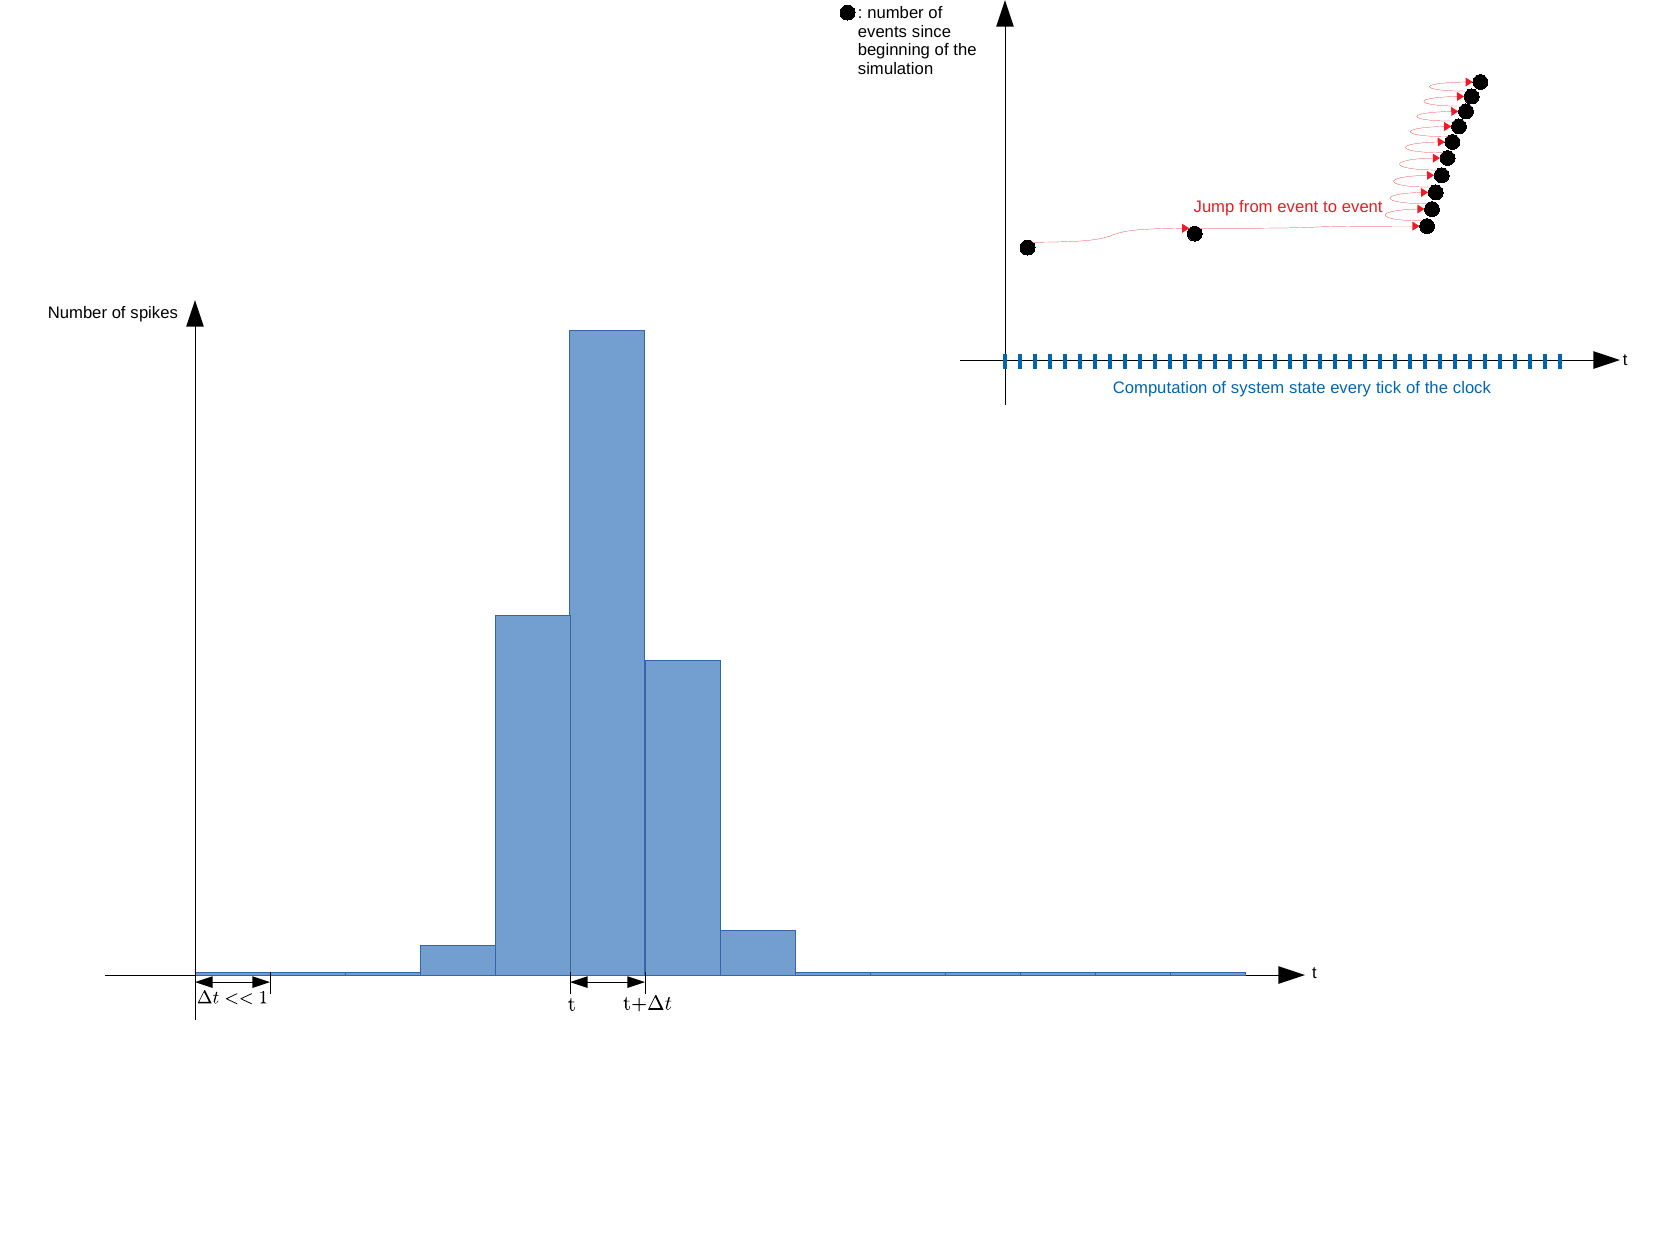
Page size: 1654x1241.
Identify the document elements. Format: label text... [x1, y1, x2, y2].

text_box [196, 983, 268, 1009]
text_box [1419, 218, 1435, 234]
text_box t [1620, 347, 1651, 373]
text_box [622, 994, 672, 1012]
text_box : number of events since beginning of the simulation [855, 0, 991, 82]
text_box Jump from event to event [1190, 192, 1391, 222]
text_box [1440, 74, 1488, 166]
text_box t [1309, 960, 1321, 985]
text_box [1020, 240, 1036, 256]
text_box [271, 330, 1246, 976]
text_box Computation of system state every tick of the clock [1110, 375, 1501, 400]
text_box [567, 997, 576, 1011]
text_box [1187, 226, 1203, 242]
text_box [1424, 201, 1440, 217]
text_box [196, 972, 270, 982]
text_box Number of spikes [45, 300, 182, 325]
text_box [840, 5, 856, 21]
text_box [1428, 184, 1444, 200]
text_box [1434, 167, 1450, 183]
